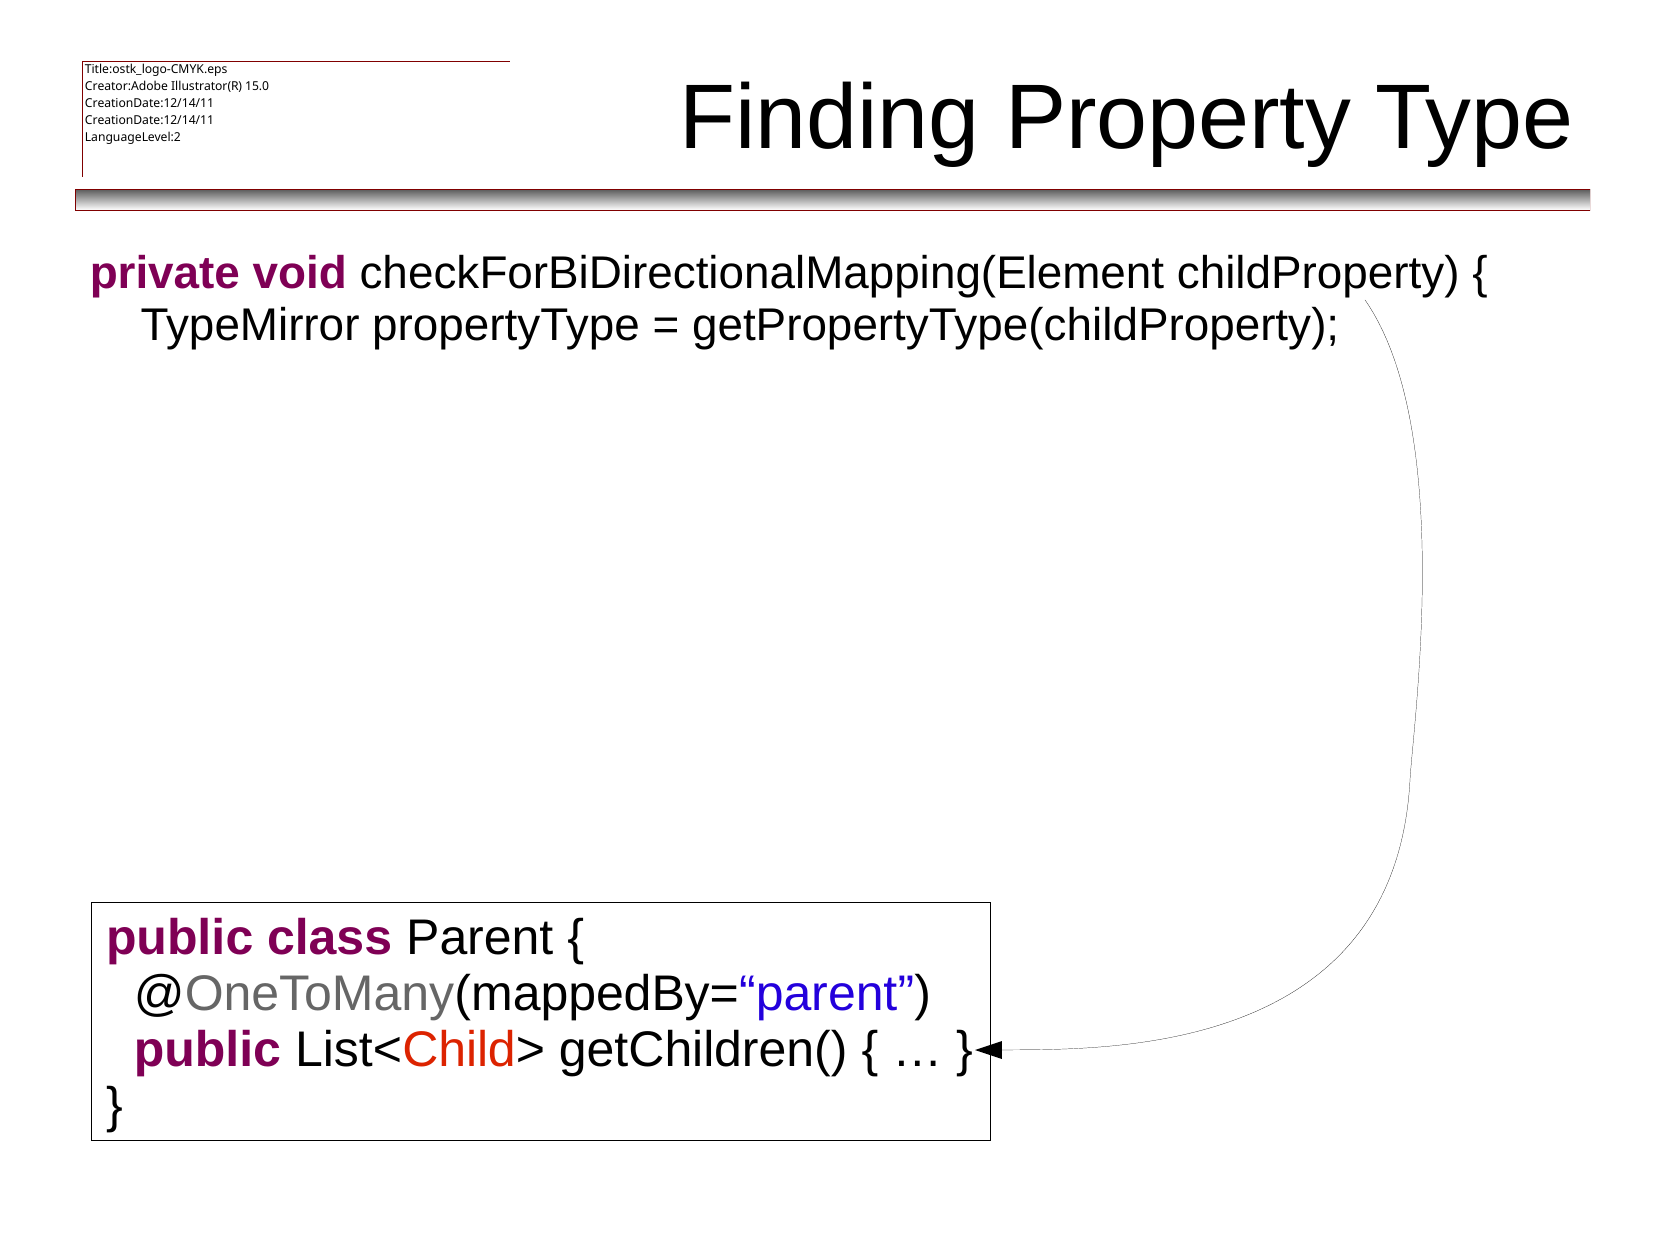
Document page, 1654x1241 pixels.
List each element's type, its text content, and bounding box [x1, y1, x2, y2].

text_box private void checkForBiDirectionalMapping(Element childProperty) { TypeMirror propertyType = getPropertyType(childProperty); [74, 240, 1590, 358]
text_box public class Parent { @OneToMany(mappedBy=“parent”) public List<Child> getChildren() { … } } [91, 902, 991, 1141]
title Finding Property Type [529, 65, 1576, 169]
